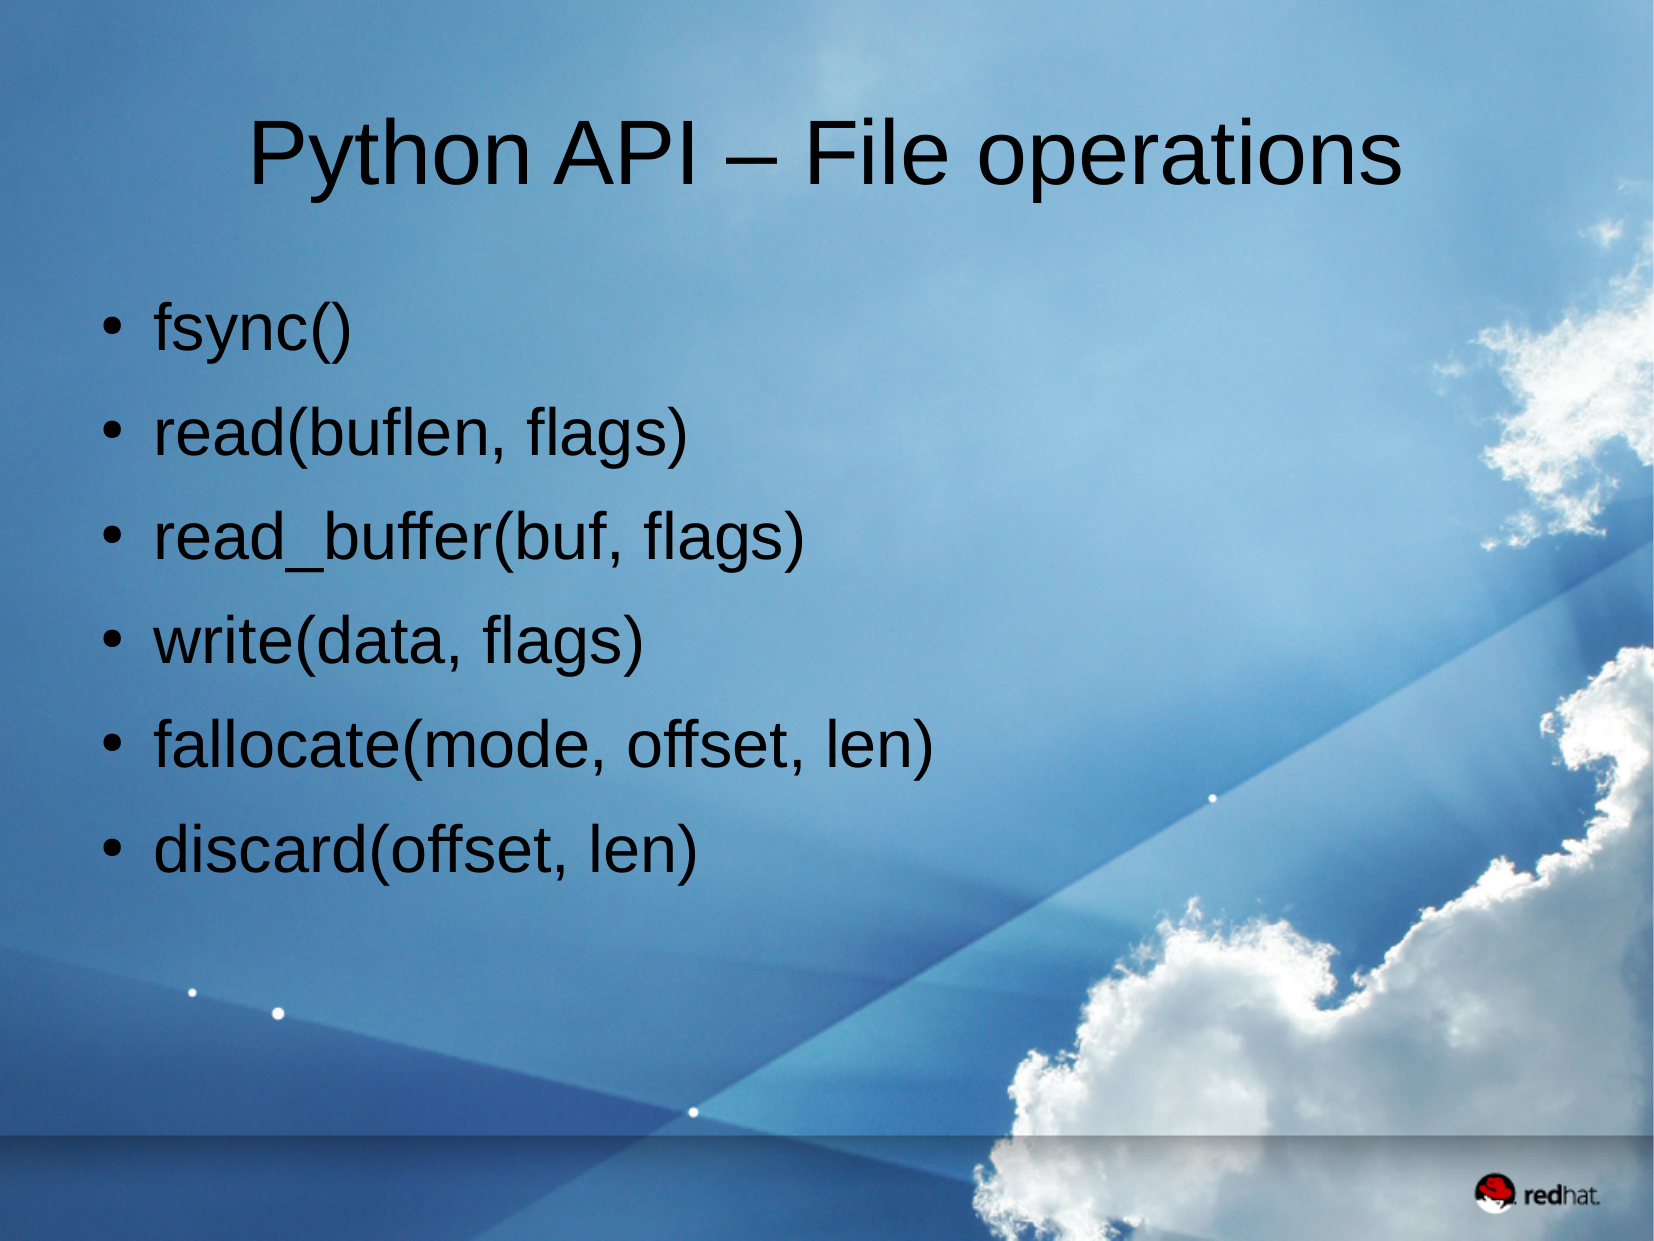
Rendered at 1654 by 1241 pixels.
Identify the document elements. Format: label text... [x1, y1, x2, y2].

title Python API – File operations [82, 49, 1571, 257]
picture [0, 0, 1654, 1241]
list fsync() read(buflen, flags) read_buffer(buf, flags) write(data, flags) fallocate(mode, offset, len) discard(offset, len) [82, 290, 1571, 1010]
